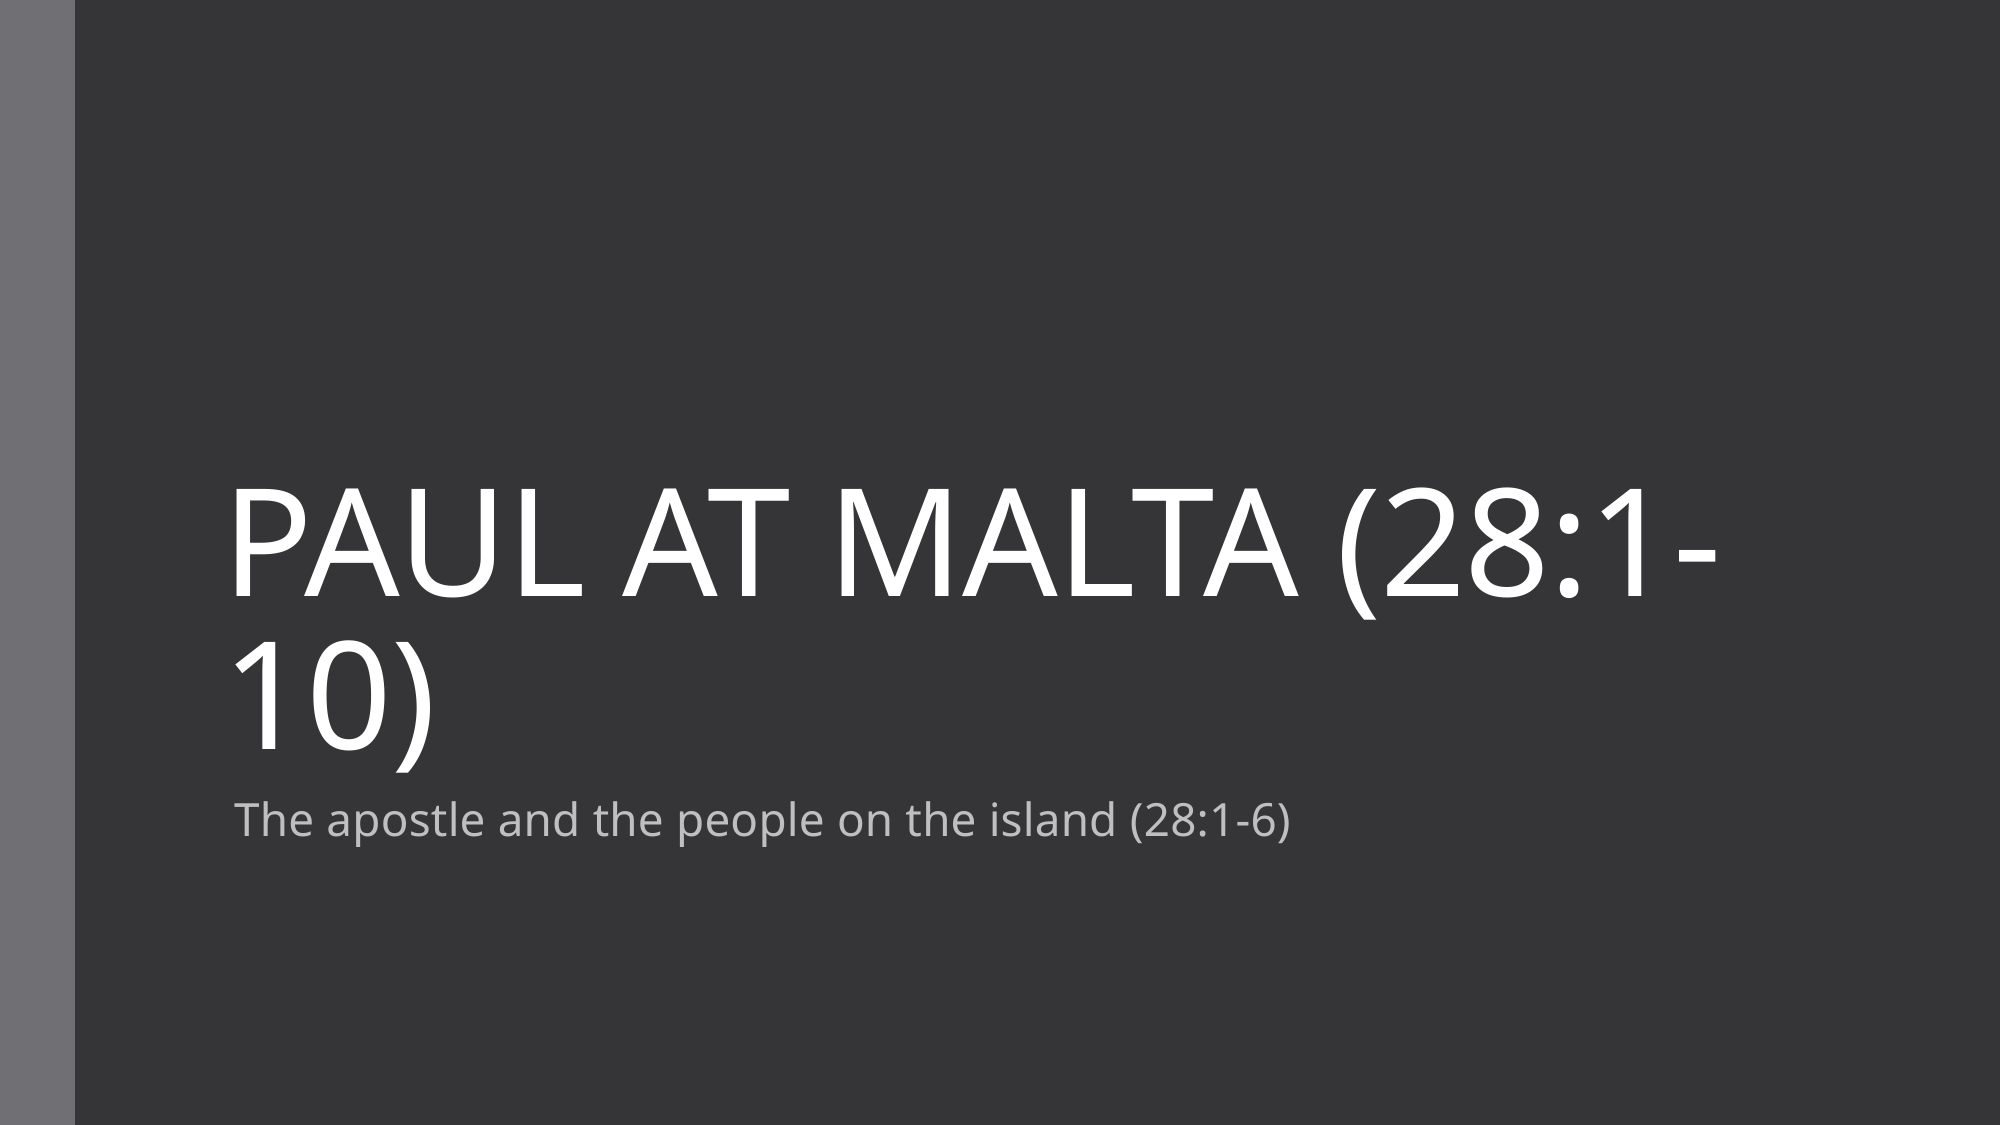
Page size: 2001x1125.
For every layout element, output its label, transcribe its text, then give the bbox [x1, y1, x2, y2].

subtitle The apostle and the people on the island (28:1-6) [206, 787, 1752, 1066]
title PAUL AT MALTA (28:1-10) [206, 124, 1752, 787]
